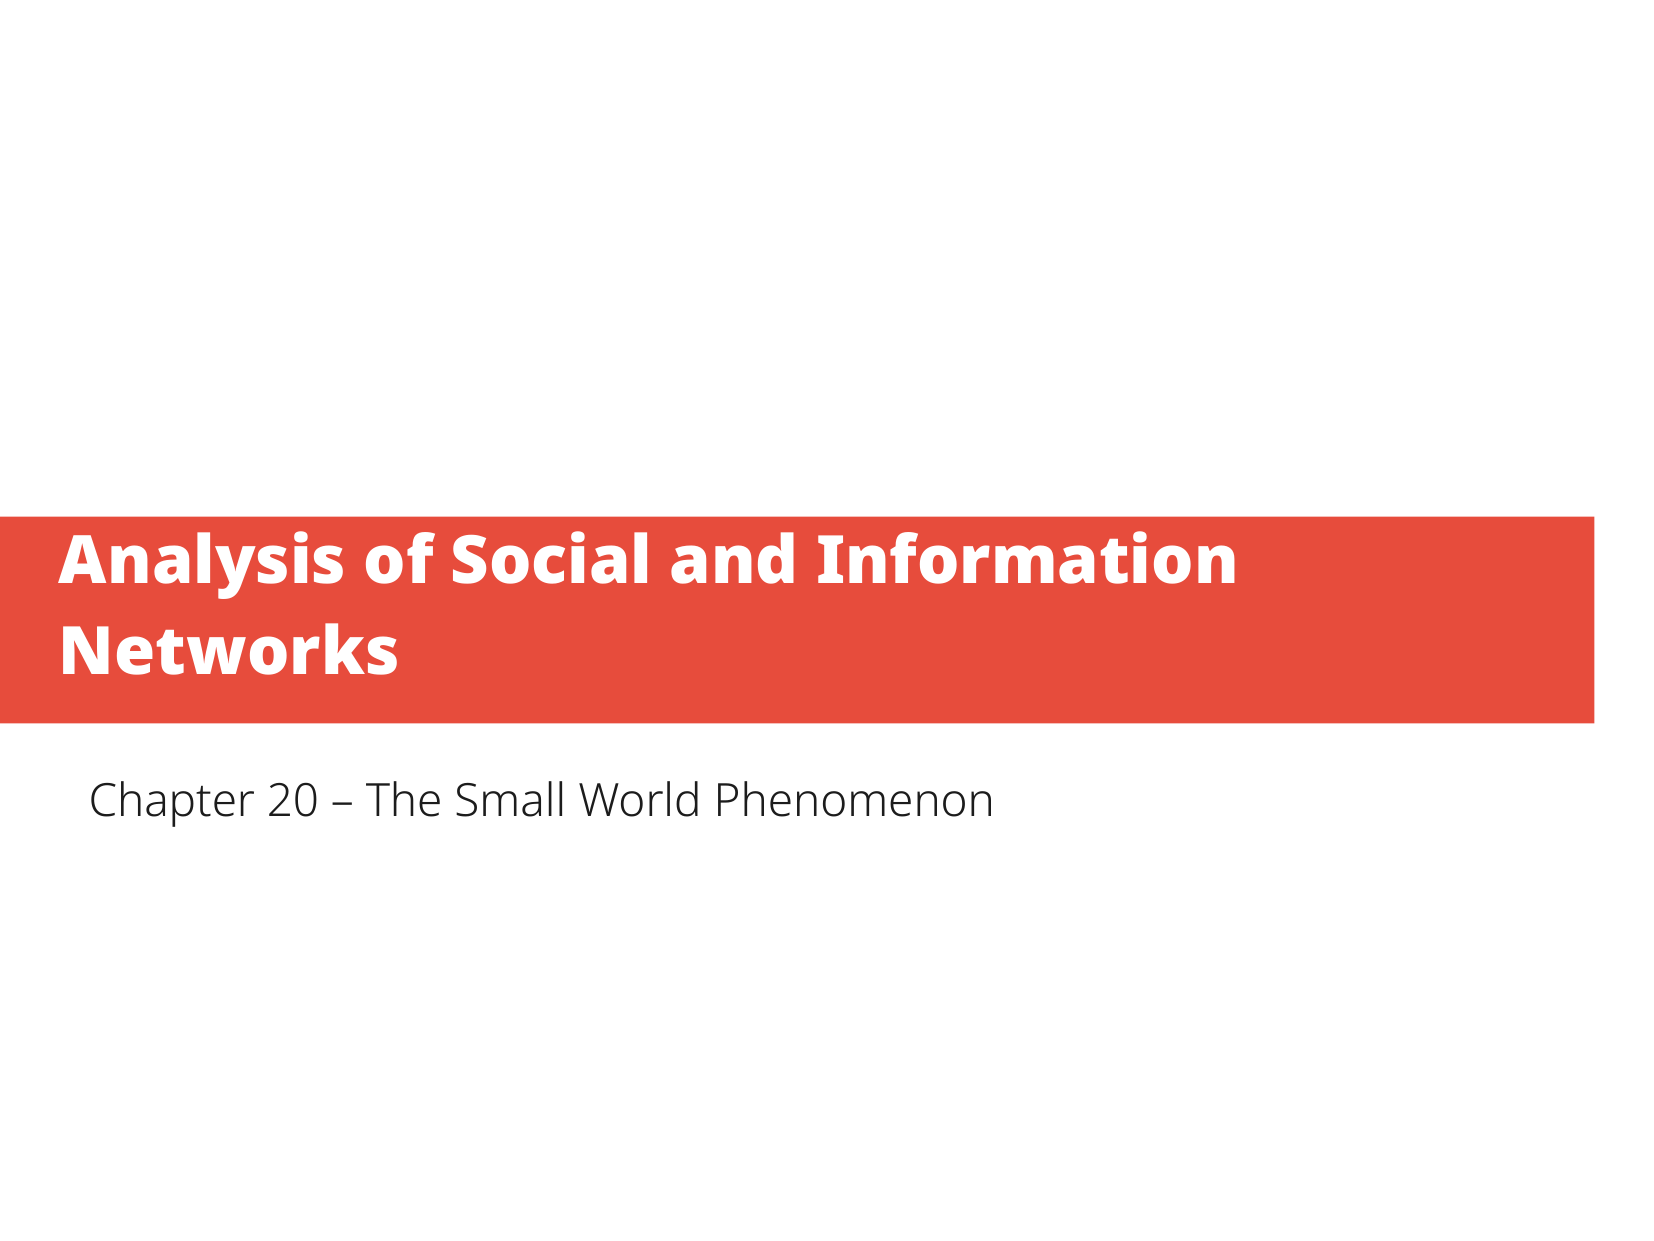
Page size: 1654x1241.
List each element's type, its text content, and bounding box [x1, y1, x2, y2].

title Analysis of Social and Information Networks [59, 546, 1595, 694]
subtitle Chapter 20 – The Small World Phenomenon [88, 767, 1595, 1182]
